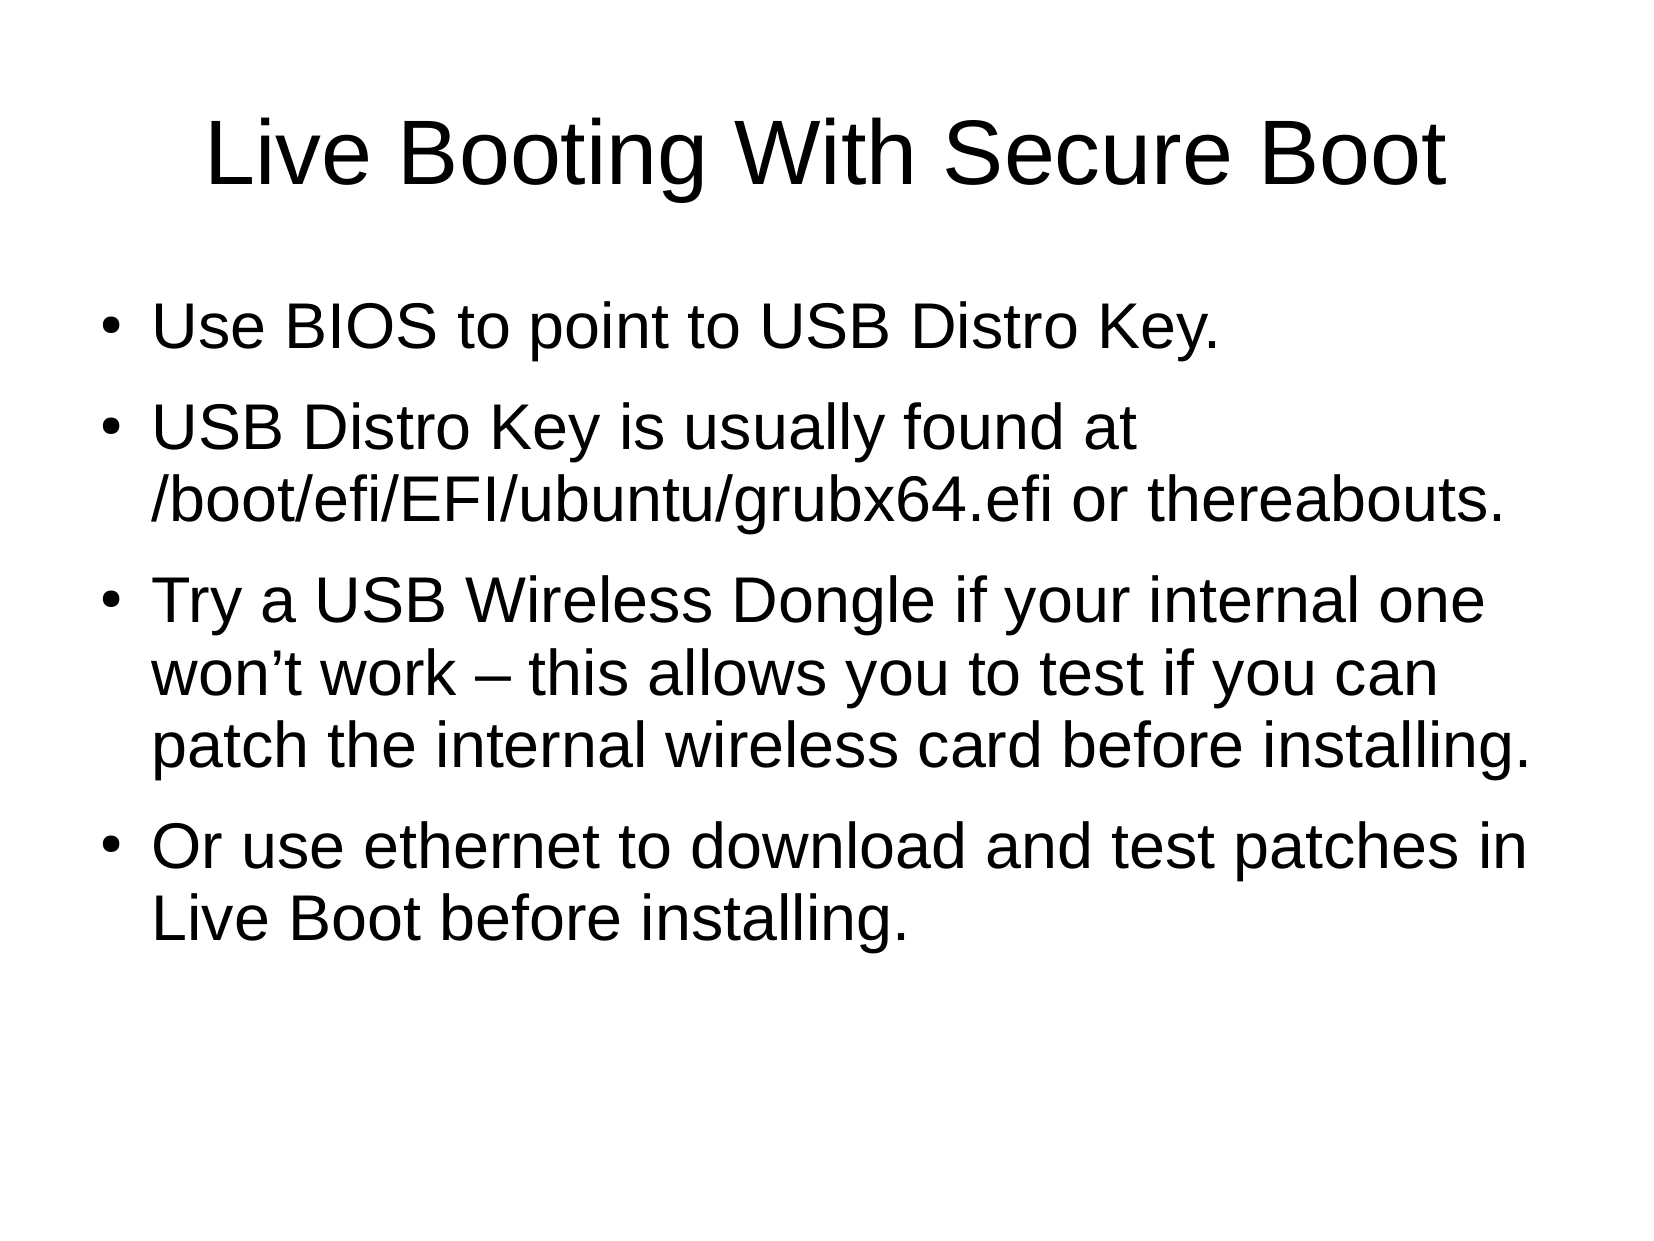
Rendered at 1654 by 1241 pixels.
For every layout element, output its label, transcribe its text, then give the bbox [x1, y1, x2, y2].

title Live Booting With Secure Boot [82, 49, 1571, 257]
list Use BIOS to point to USB Distro Key. USB Distro Key is usually found at /boot/efi/EFI/ubuntu/grubx64.efi or thereabouts. Try a USB Wireless Dongle if your internal one won’t work – this allows you to test if you can patch the internal wireless card before installing. Or use ethernet to download and test patches in Live Boot before installing. [82, 290, 1571, 1010]
